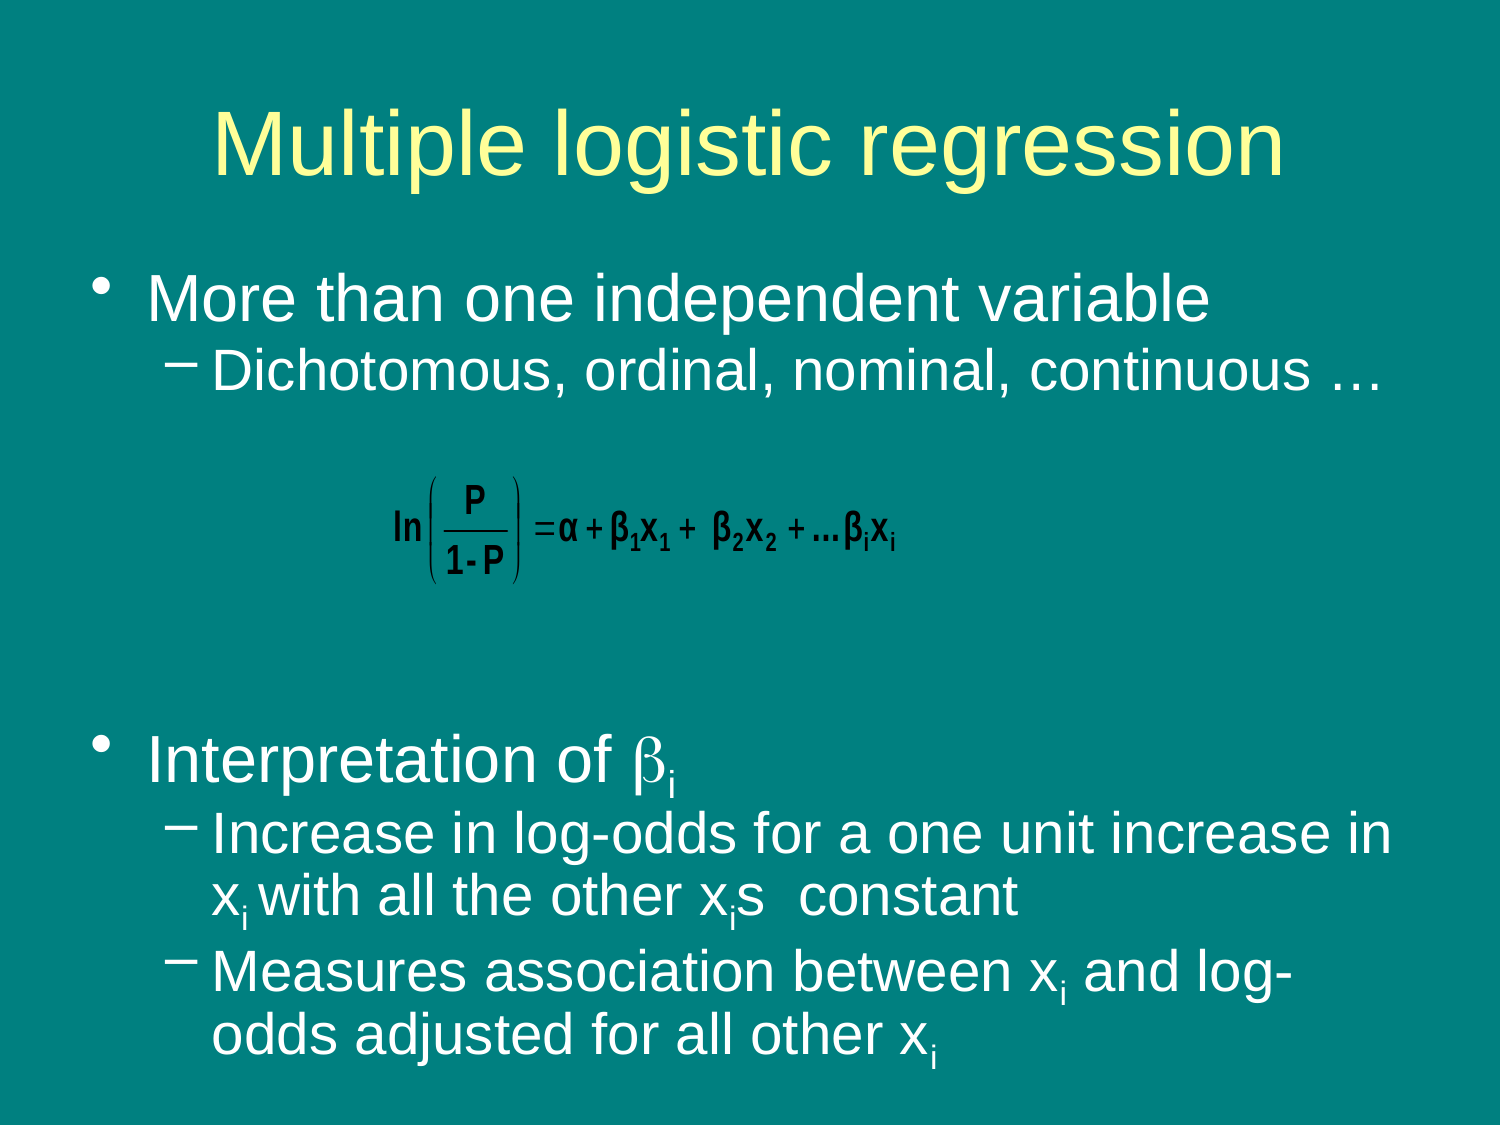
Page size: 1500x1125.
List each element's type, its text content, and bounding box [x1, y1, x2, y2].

title Multiple logistic regression [75, 45, 1425, 233]
picture [387, 462, 901, 596]
list More than one independent variable Dichotomous, ordinal, nominal, continuous … Interpretation of bi Increase in log-odds for a one unit increase in xi with all the other xis constant Measures association between xi and log-odds adjusted for all other xi [75, 262, 1425, 1005]
